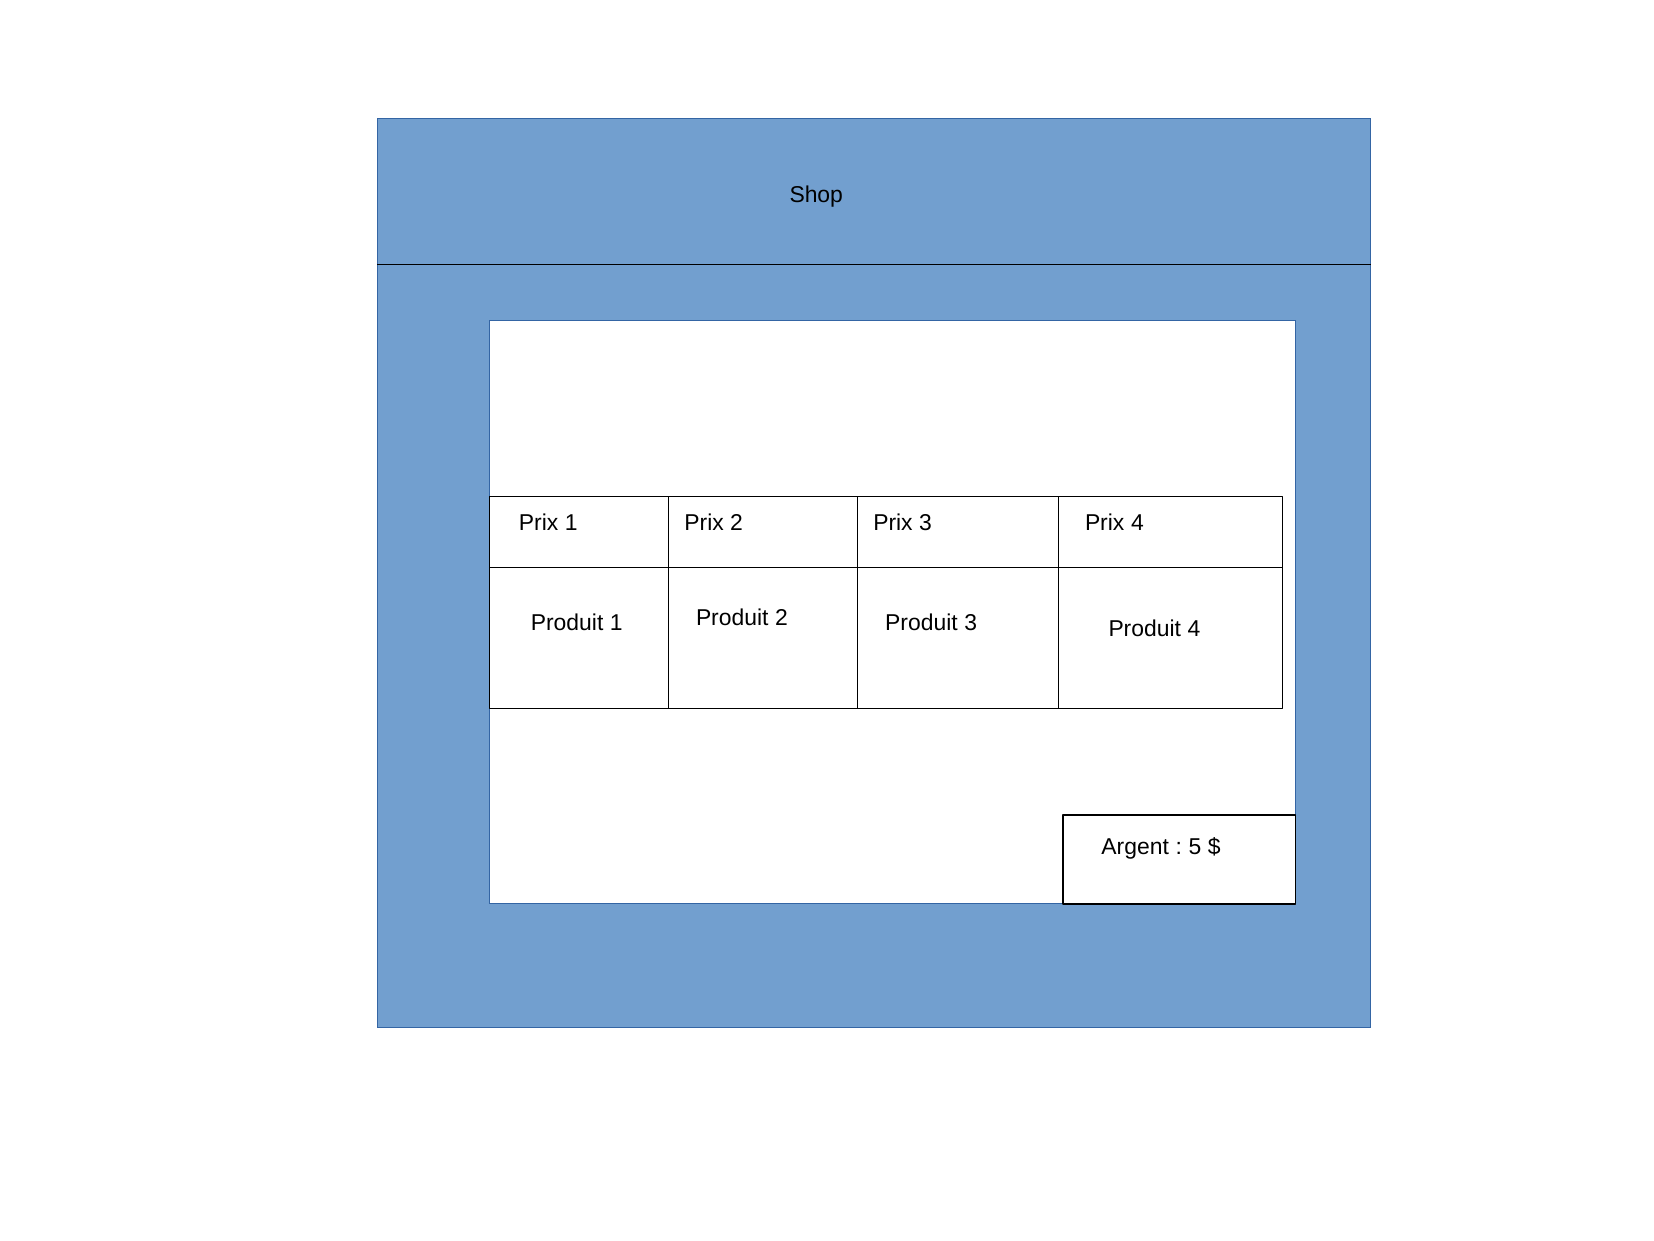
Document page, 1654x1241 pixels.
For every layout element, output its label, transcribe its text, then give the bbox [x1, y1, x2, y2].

text_box Prix 2 [669, 502, 811, 567]
text_box Shop [774, 174, 1259, 264]
text_box Produit 4 [1093, 608, 1235, 674]
text_box Produit 3 [870, 602, 1012, 667]
text_box Prix 4 [1070, 502, 1211, 567]
text_box [377, 265, 1371, 1028]
text_box Produit 1 [516, 602, 657, 667]
text_box Prix 3 [858, 502, 1000, 567]
text_box Argent : 5 $ [1086, 826, 1288, 866]
text_box [377, 118, 1371, 264]
text_box Produit 2 [681, 597, 823, 662]
text_box Prix 1 [504, 502, 645, 567]
